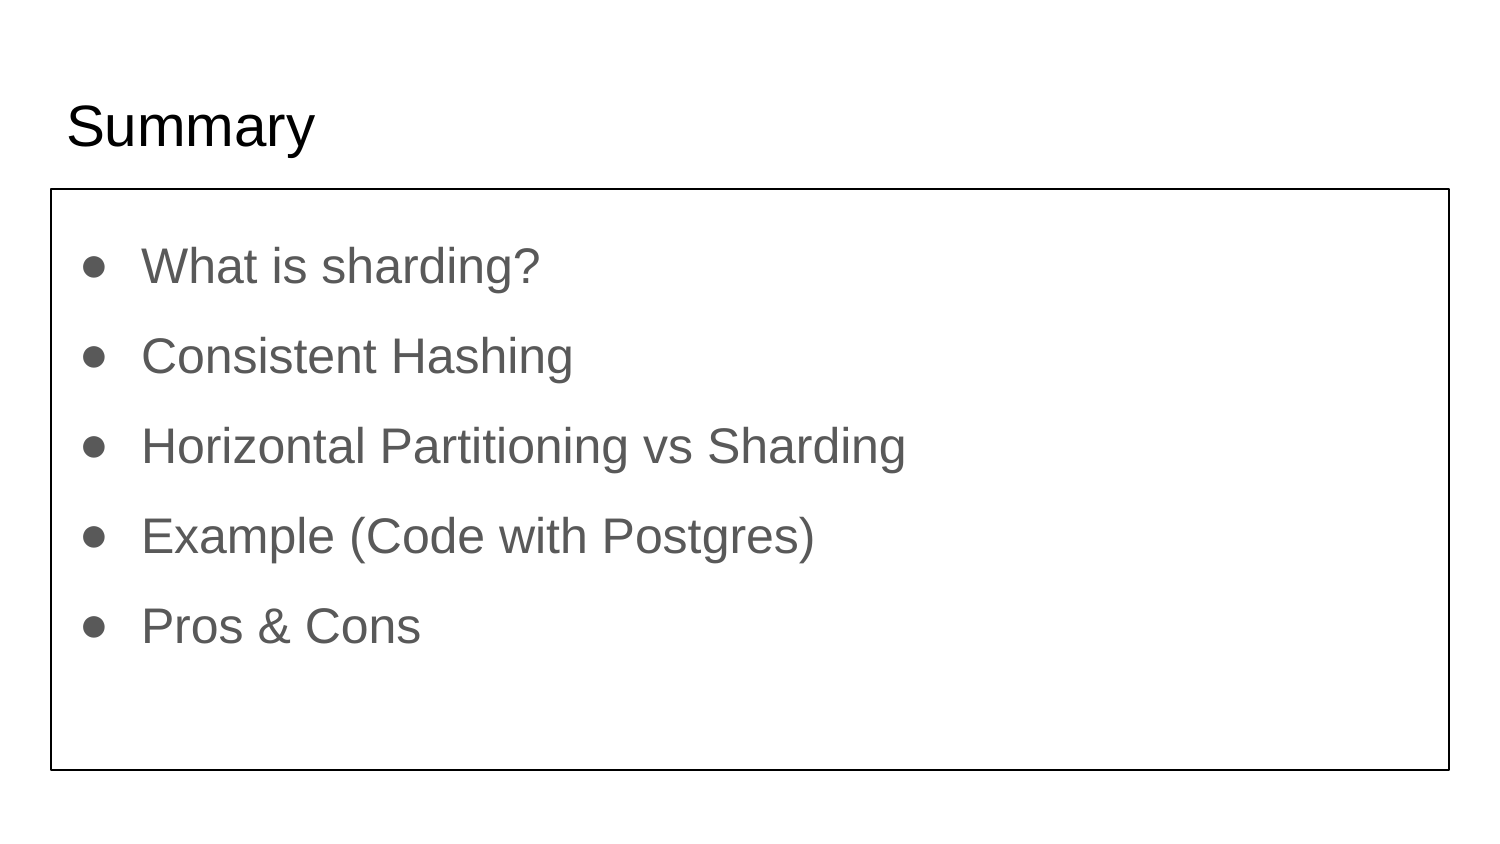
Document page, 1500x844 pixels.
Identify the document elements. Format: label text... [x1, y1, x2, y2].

list What is sharding? Consistent Hashing Horizontal Partitioning vs Sharding Example (Code with Postgres) Pros & Cons [51, 189, 1449, 771]
title Summary [51, 72, 1449, 167]
